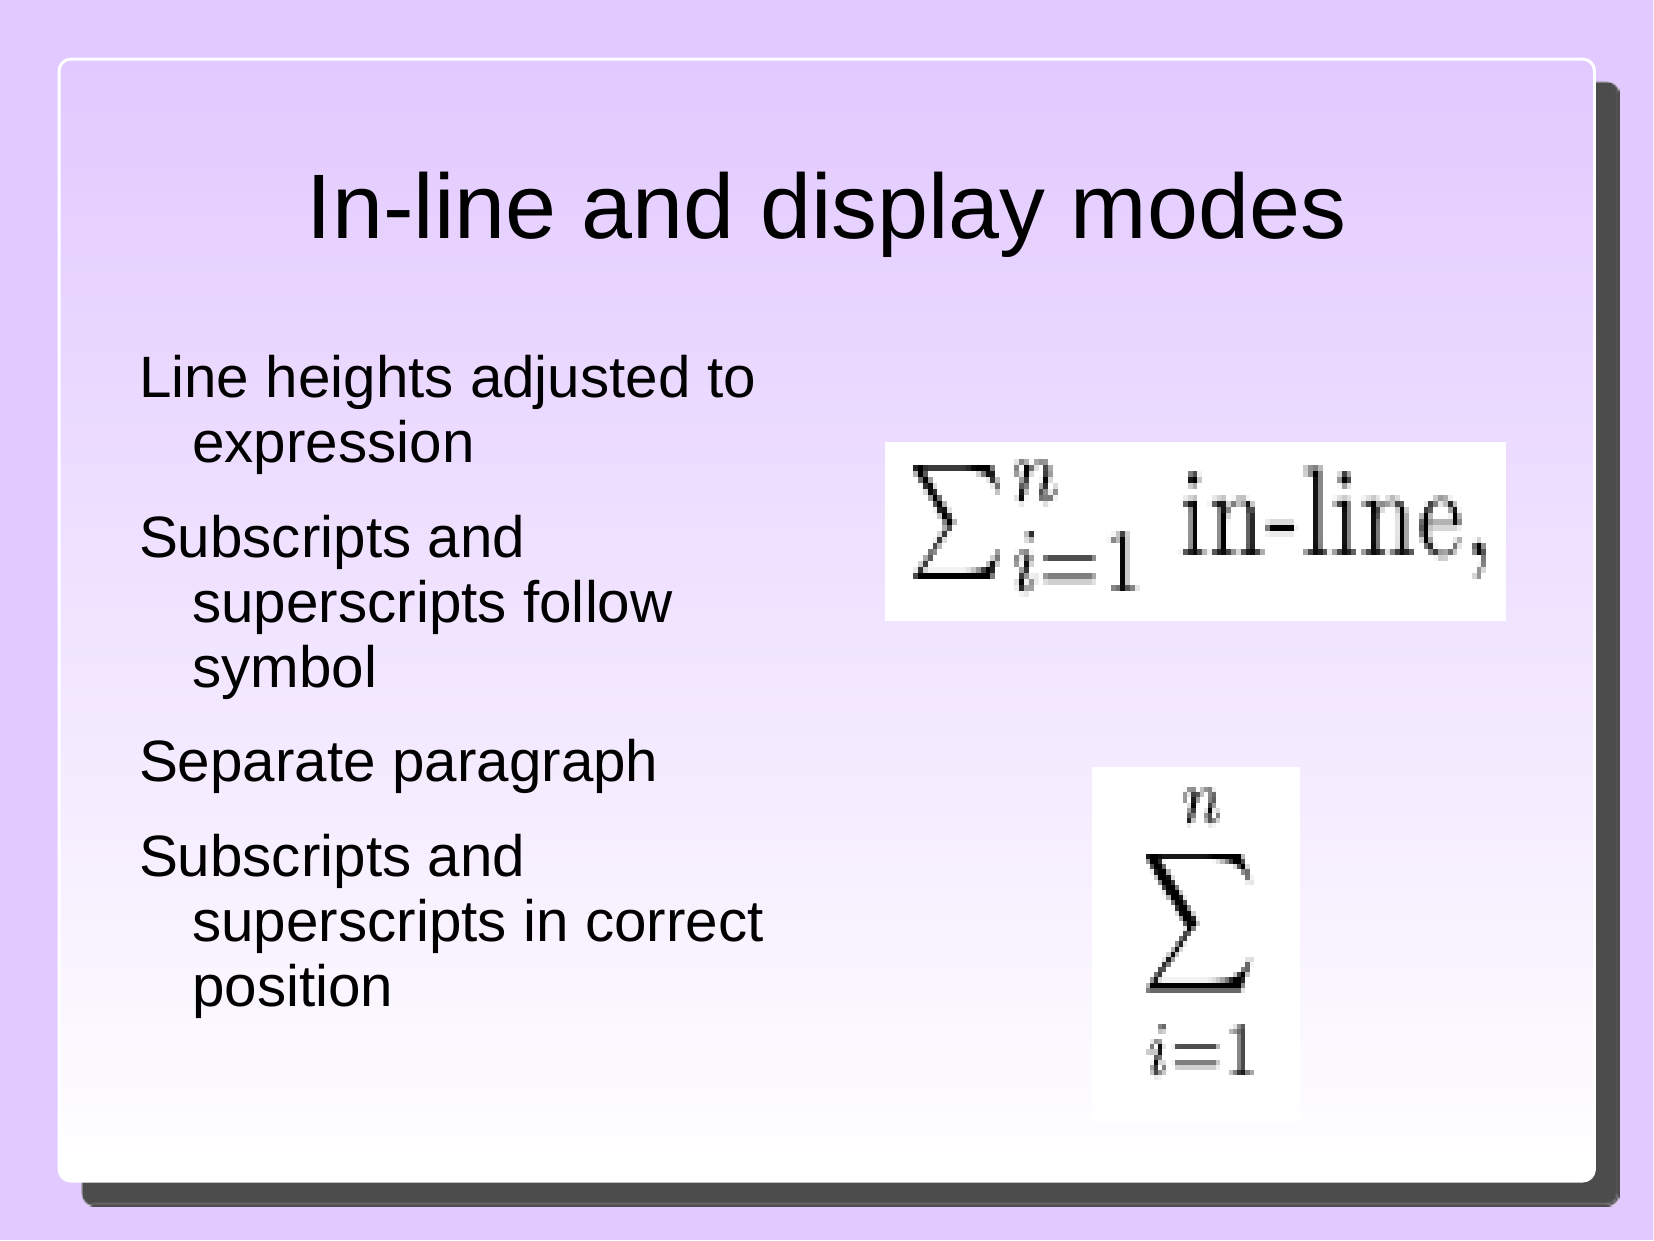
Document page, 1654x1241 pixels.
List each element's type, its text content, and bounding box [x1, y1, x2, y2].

chart [844, 752, 1534, 1126]
title In-line and display modes [121, 102, 1534, 311]
list Line heights adjusted to expression Subscripts and superscripts follow symbol Separate paragraph Subscripts and superscripts in correct position [121, 344, 811, 1127]
chart [844, 344, 1534, 718]
picture [1092, 767, 1300, 1123]
picture [885, 442, 1506, 621]
